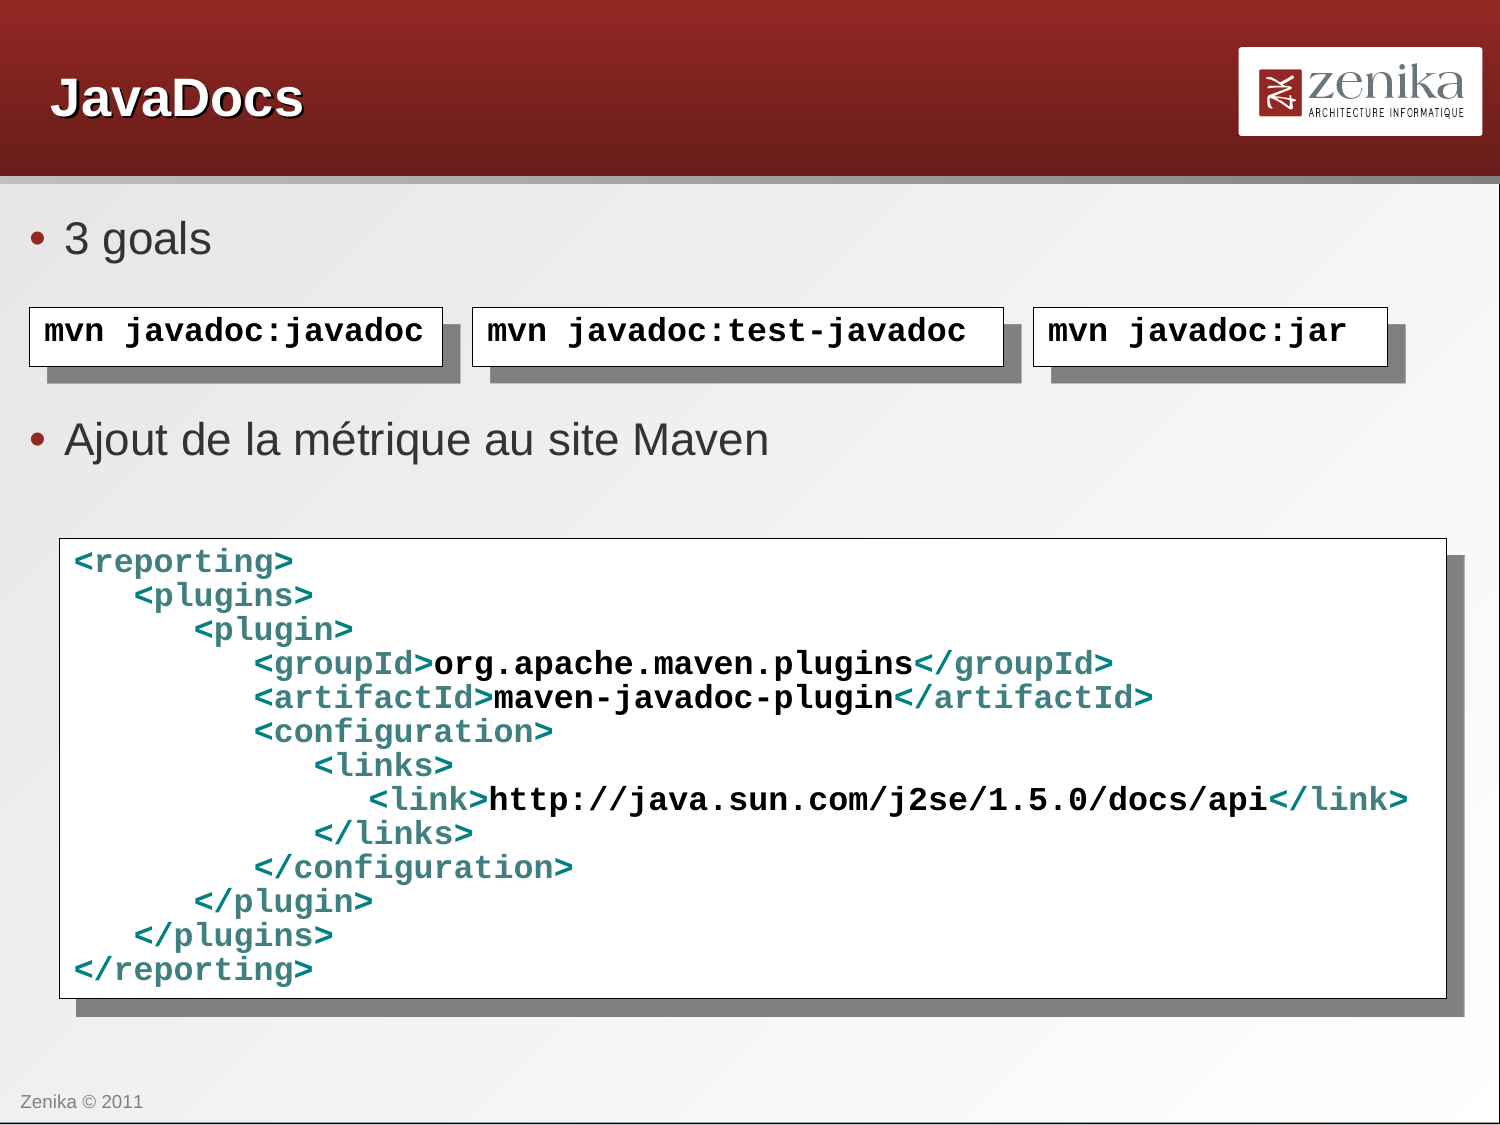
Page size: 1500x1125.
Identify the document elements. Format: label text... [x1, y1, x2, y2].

picture [1257, 58, 1464, 125]
text_box mvn javadoc:jar [1033, 307, 1388, 367]
text_box mvn javadoc:test-javadoc [472, 307, 1004, 367]
list Ajout de la métrique au site Maven [29, 413, 1414, 502]
list 3 goals [29, 212, 1414, 272]
text_box <reporting> <plugins> <plugin> <groupId>org.apache.maven.plugins</groupId> <artifactId>maven-javadoc-plugin</artifactId> <configuration> <links> <link>http://java.sun.com/j2se/1.5.0/docs/api</link> </links> </configuration> </plugin> </plugins> </reporting> [59, 538, 1447, 999]
text_box mvn javadoc:javadoc [29, 307, 443, 367]
title JavaDocs [50, 15, 1206, 180]
